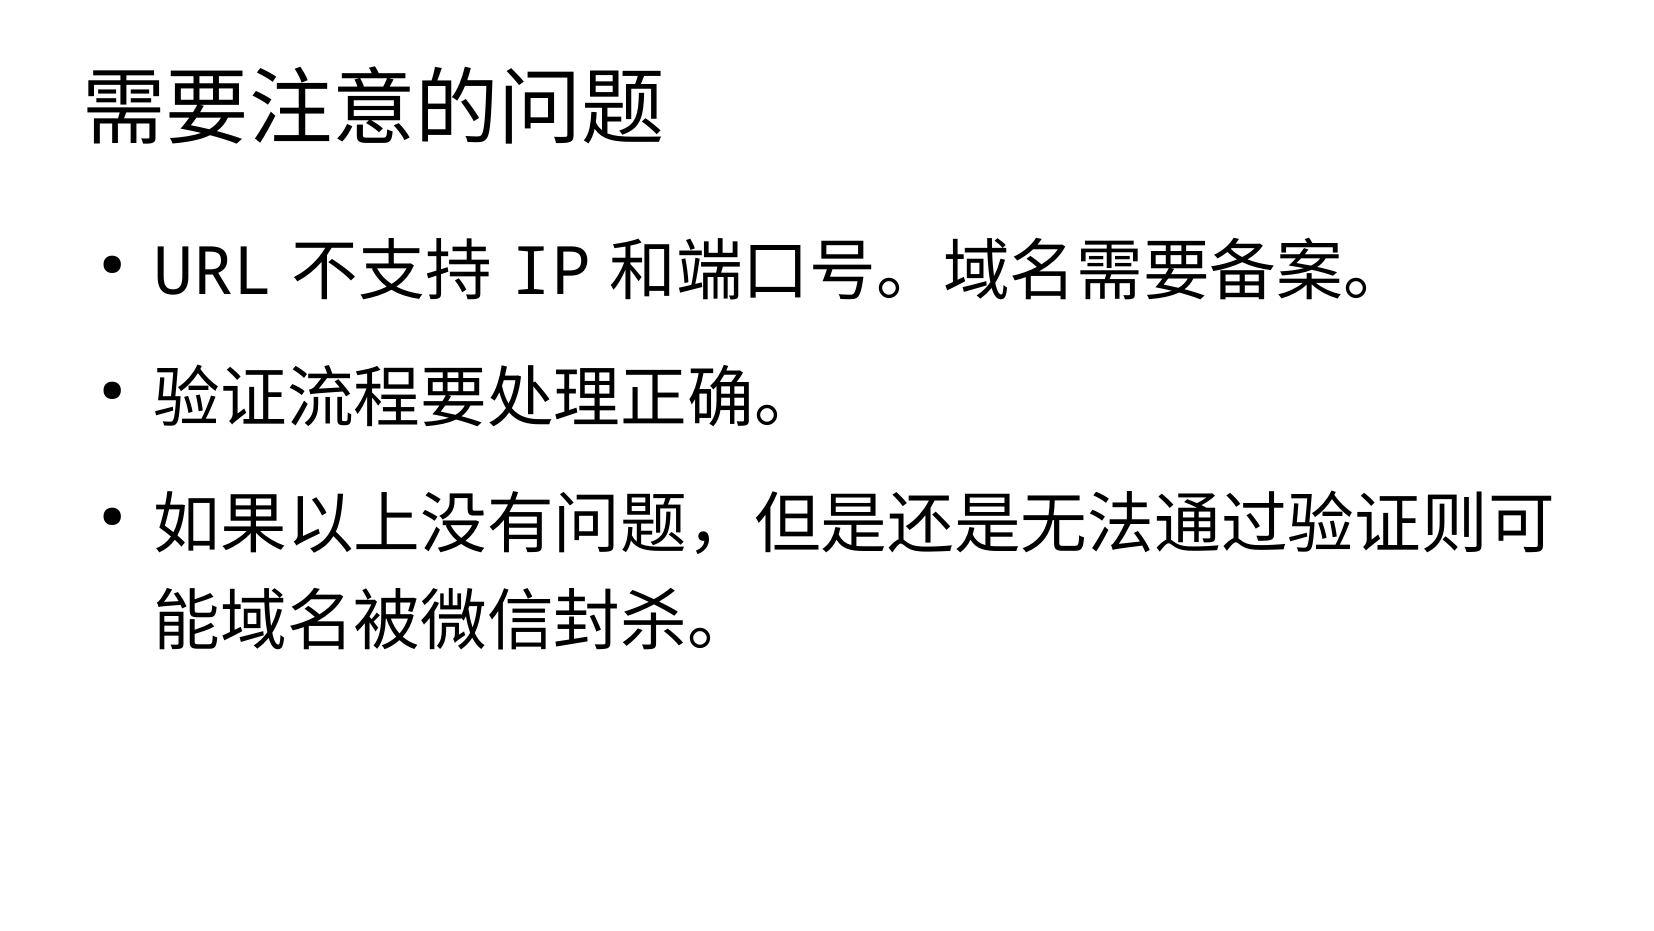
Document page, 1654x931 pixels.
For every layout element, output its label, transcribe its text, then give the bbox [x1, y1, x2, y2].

title 需要注意的问题 [82, 37, 1571, 166]
list URL不支持IP和端口号。域名需要备案。 验证流程要处理正确。 如果以上没有问题，但是还是无法通过验证则可能域名被微信封杀。 [82, 217, 1571, 839]
